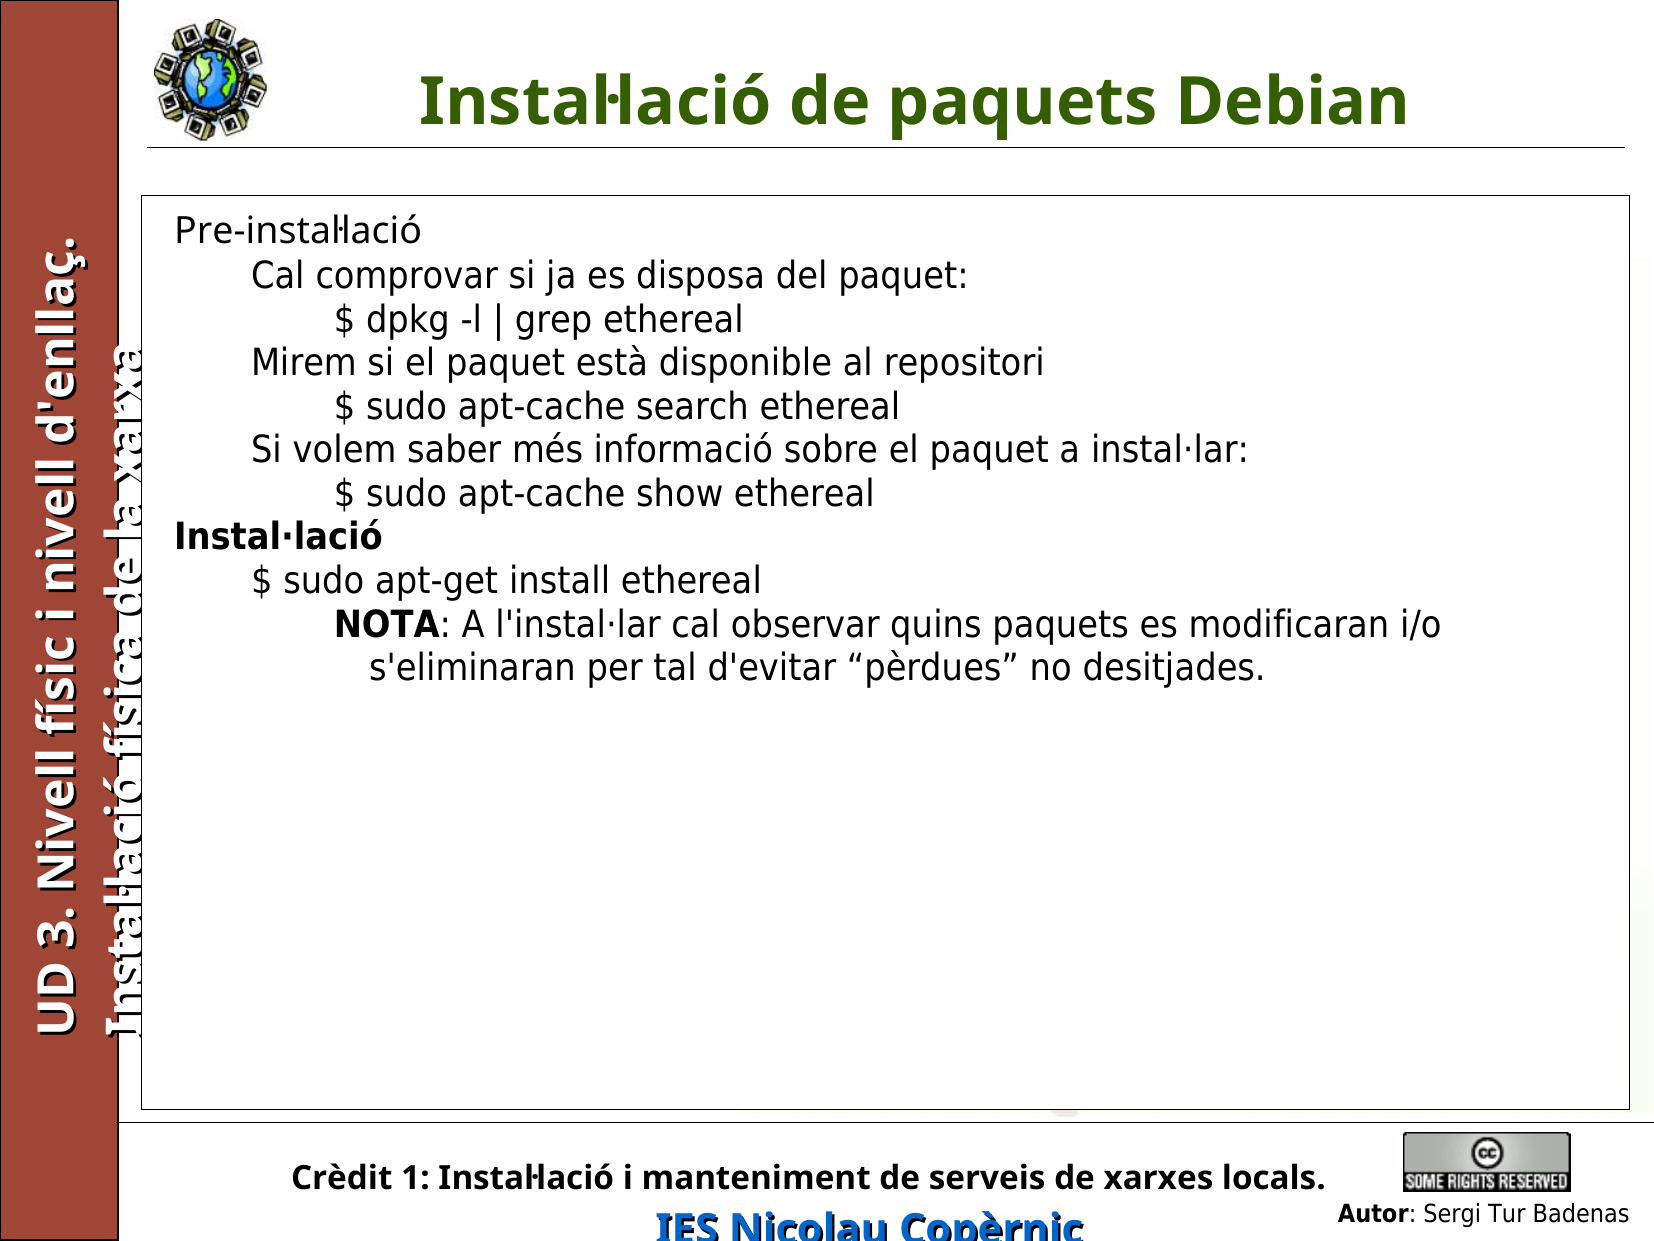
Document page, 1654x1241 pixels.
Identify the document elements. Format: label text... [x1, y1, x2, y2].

list Pre-instal·lació Cal comprovar si ja es disposa del paquet: $ dpkg -l | grep ethereal Mirem si el paquet està disponible al repositori $ sudo apt-cache search ethereal Si volem saber més informació sobre el paquet a instal·lar: $ sudo apt-cache show ethereal Instal·lació $ sudo apt-get install ethereal NOTA: A l'instal·lar cal observar quins paquets es modificaran i/o s'eliminaran per tal d'evitar “pèrdues” no desitjades. [141, 195, 1630, 1110]
picture [1403, 1132, 1571, 1192]
picture [154, 19, 268, 142]
title Instal·lació de paquets Debian [171, 49, 1654, 148]
picture [466, 252, 1654, 1117]
